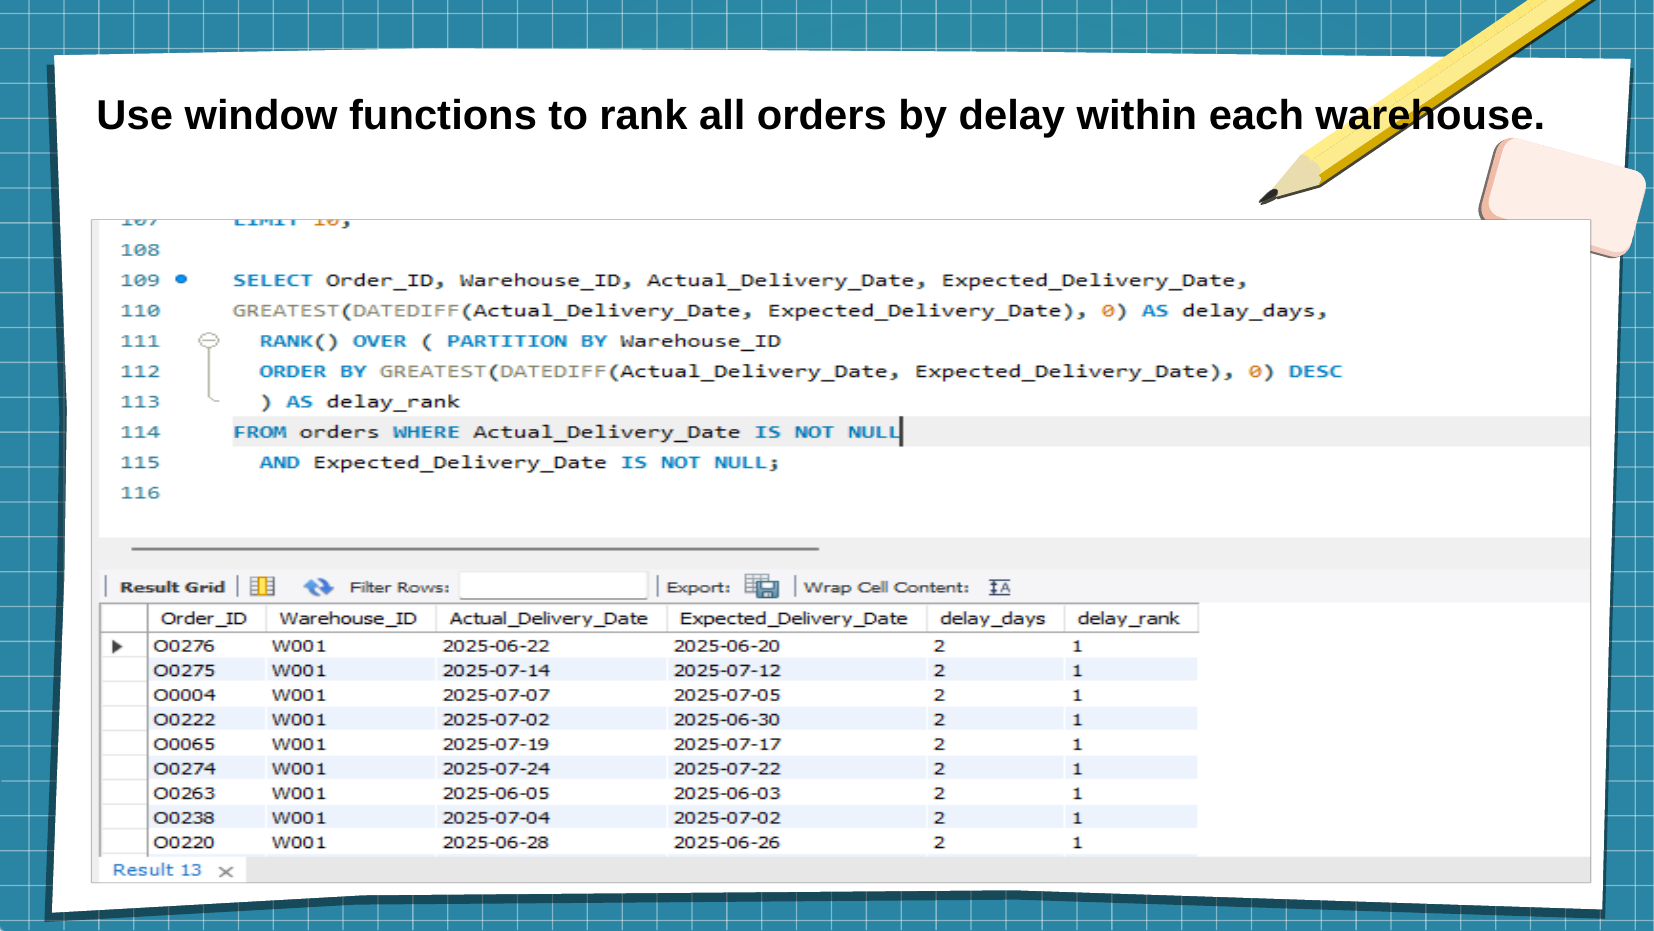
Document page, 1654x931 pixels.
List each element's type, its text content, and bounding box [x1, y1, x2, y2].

title Use window functions to rank all orders by delay within each warehouse. [82, 37, 1571, 193]
picture [88, 217, 1595, 886]
